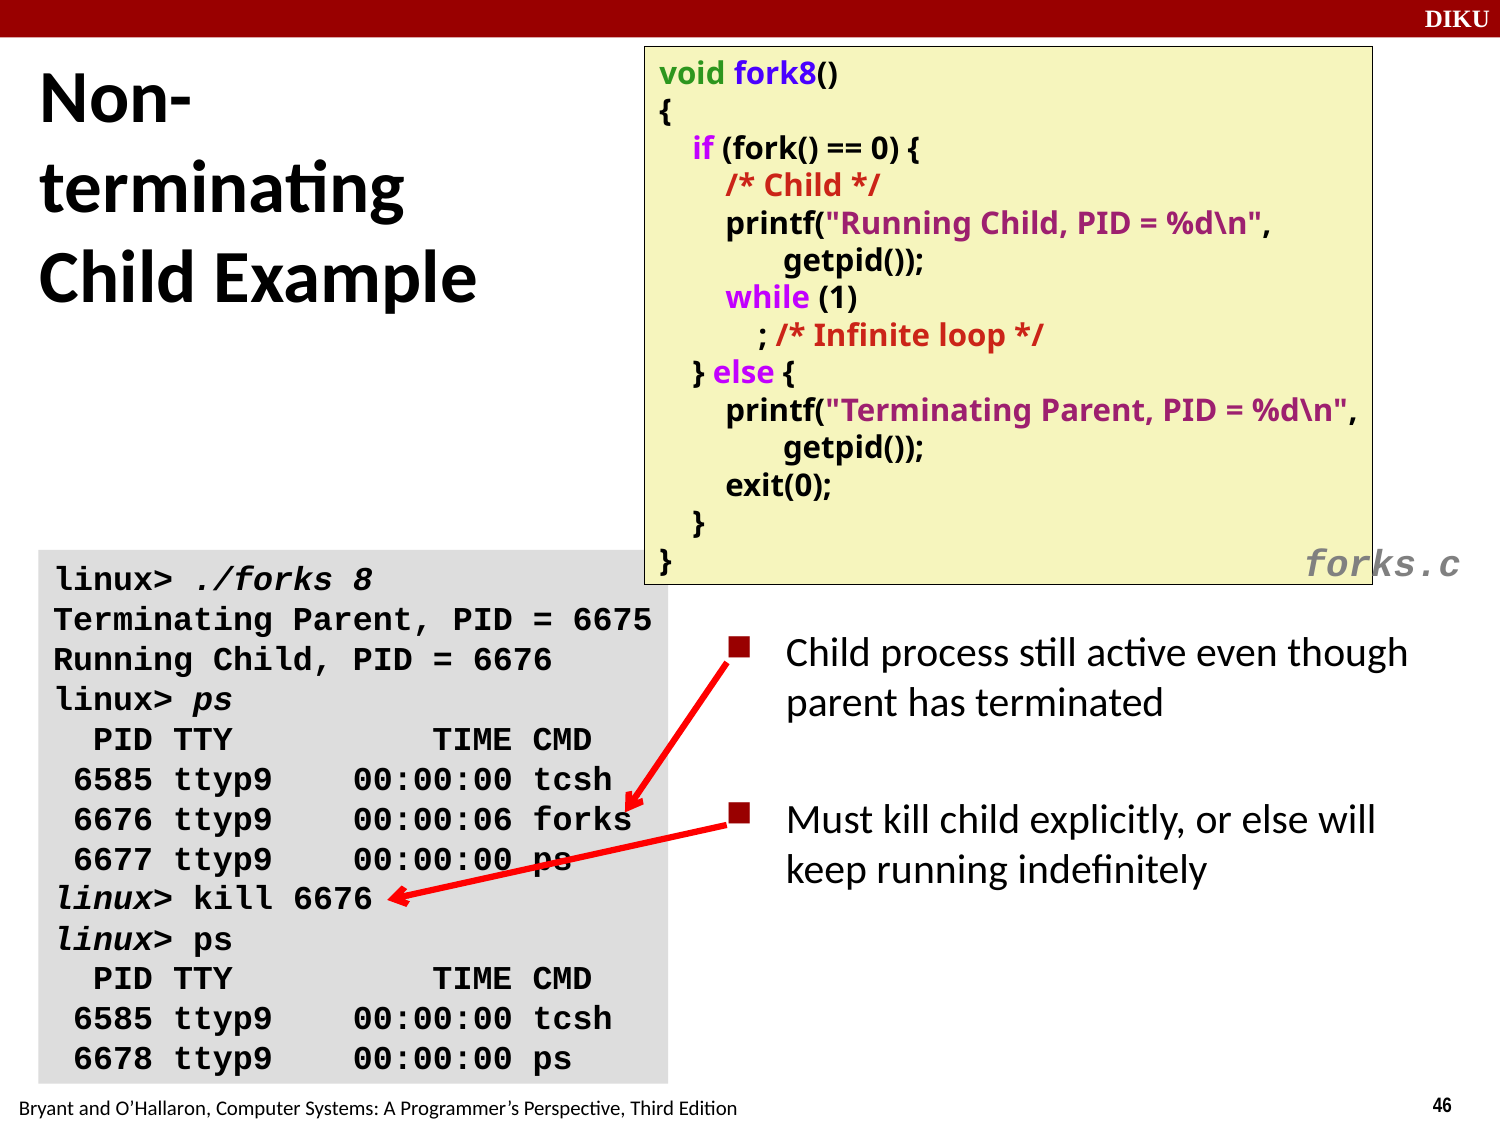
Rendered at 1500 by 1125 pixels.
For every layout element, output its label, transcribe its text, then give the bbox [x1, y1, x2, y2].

list Child process still active even though parent has terminated Must kill child explicitly, or else will keep running indefinitely [714, 617, 1425, 1063]
text_box linux> ./forks 8 Terminating Parent, PID = 6675 Running Child, PID = 6676 linux> ps PID TTY TIME CMD 6585 ttyp9 00:00:00 tcsh 6676 ttyp9 00:00:06 forks 6677 ttyp9 00:00:00 ps linux> kill 6676 linux> ps PID TTY TIME CMD 6585 ttyp9 00:00:00 tcsh 6678 ttyp9 00:00:00 ps [38, 549, 669, 1084]
title Non- terminating Child Example [24, 50, 625, 316]
text_box forks.c [1288, 534, 1477, 593]
text_box void fork8() { if (fork() == 0) { /* Child */ printf("Running Child, PID = %d\n", getpid()); while (1) ; /* Infinite loop */ } else { printf("Terminating Parent, PID = %d\n", getpid()); exit(0); } } [644, 45, 1373, 585]
